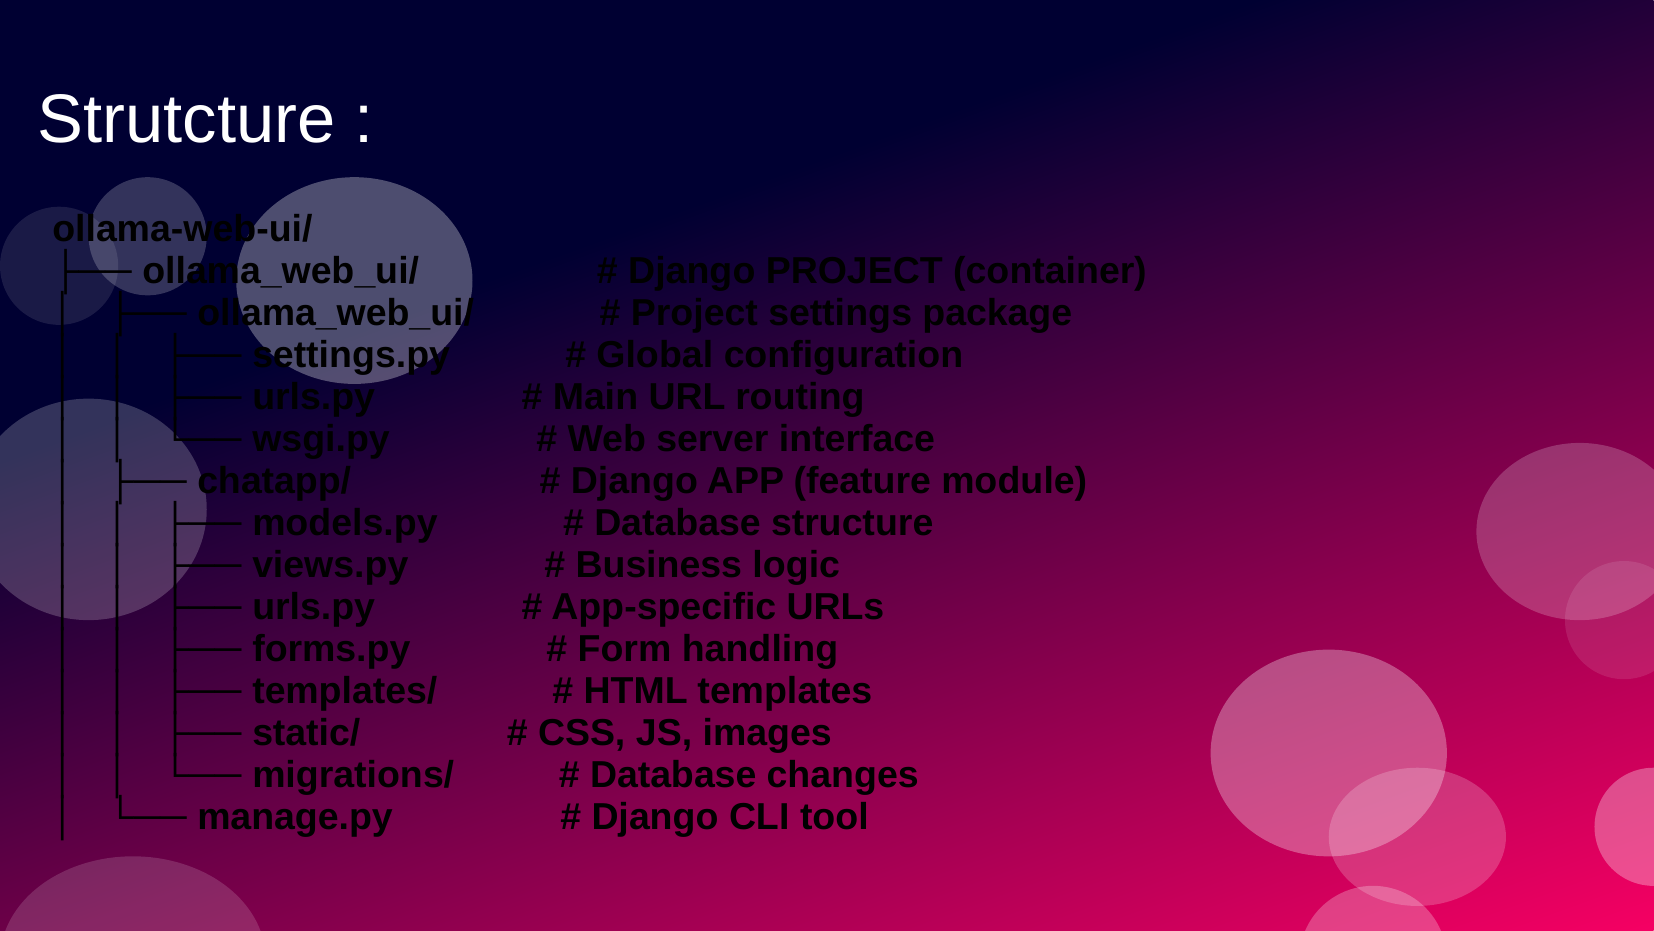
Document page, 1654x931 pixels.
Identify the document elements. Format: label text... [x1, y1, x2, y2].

title Strutcture : [0, 37, 1477, 200]
text_box ollama-web-ui/ ├── ollama_web_ui/ # Django PROJECT (container) │ ├── ollama_web_ui/ # Project settings package │ │ ├── settings.py # Global configuration │ │ ├── urls.py # Main URL routing │ │ └── wsgi.py # Web server interface │ ├── chatapp/ # Django APP (feature module) │ │ ├── models.py # Database structure │ │ ├── views.py # Business logic │ │ ├── urls.py # App-specific URLs │ │ ├── forms.py # Form handling │ │ ├── templates/ # HTML templates │ │ ├── static/ # CSS, JS, images │ │ └── migrations/ # Database changes │ └── manage.py # Django CLI tool [37, 199, 1388, 929]
